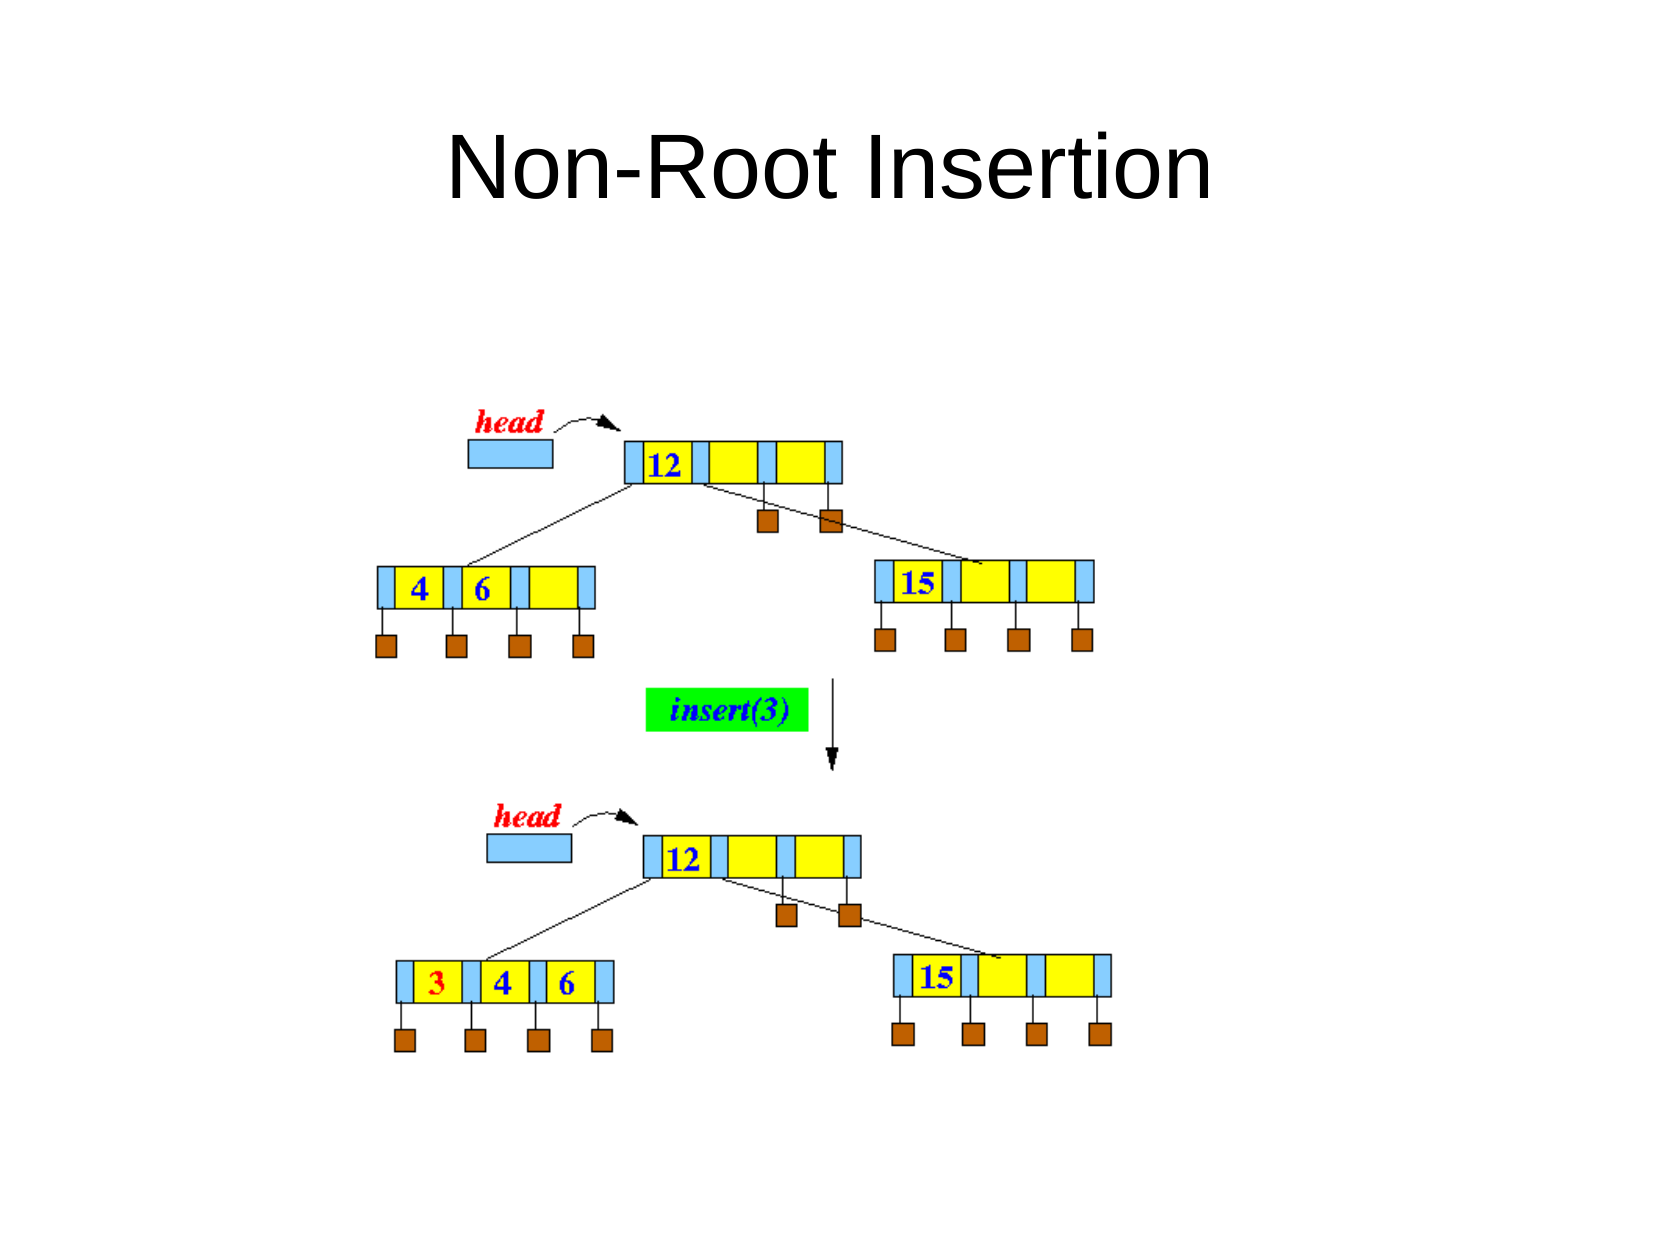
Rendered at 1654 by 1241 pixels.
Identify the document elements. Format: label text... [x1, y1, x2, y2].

title Non-Root Insertion [86, 70, 1576, 263]
picture [227, 394, 1303, 1073]
